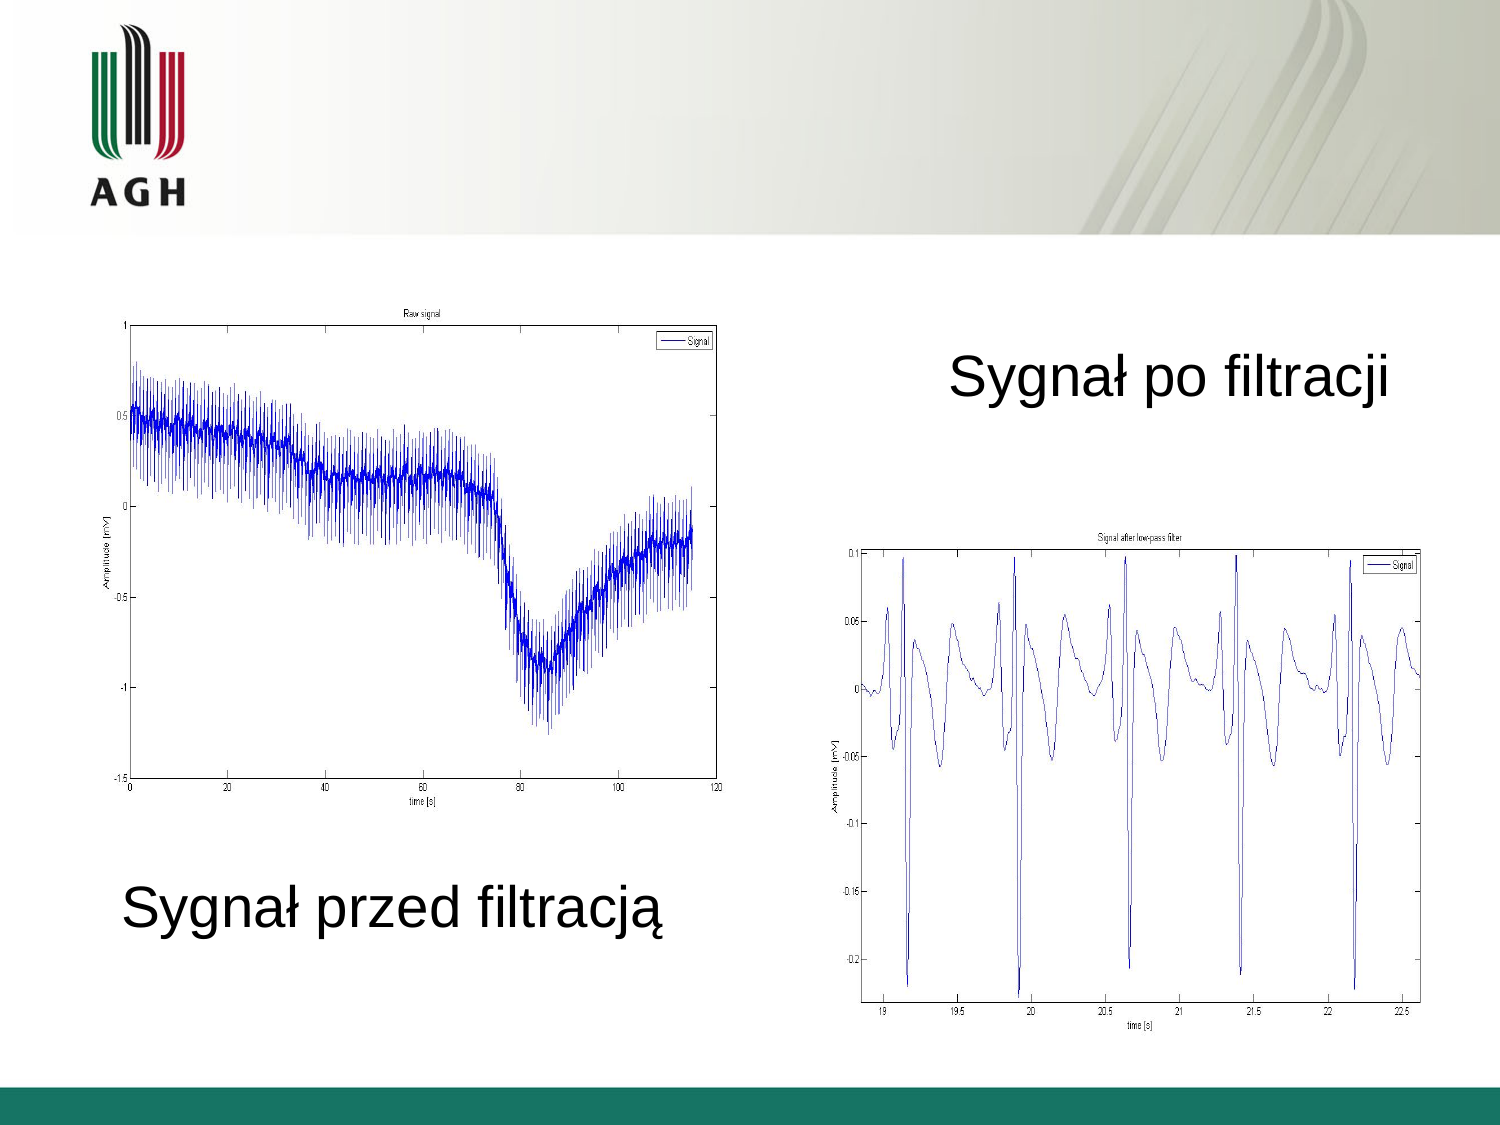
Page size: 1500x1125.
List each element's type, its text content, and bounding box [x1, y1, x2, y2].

picture [0, 0, 1500, 1125]
text_box Sygnał przed filtracją [106, 862, 697, 948]
text_box Sygnał po filtracji [934, 330, 1406, 426]
